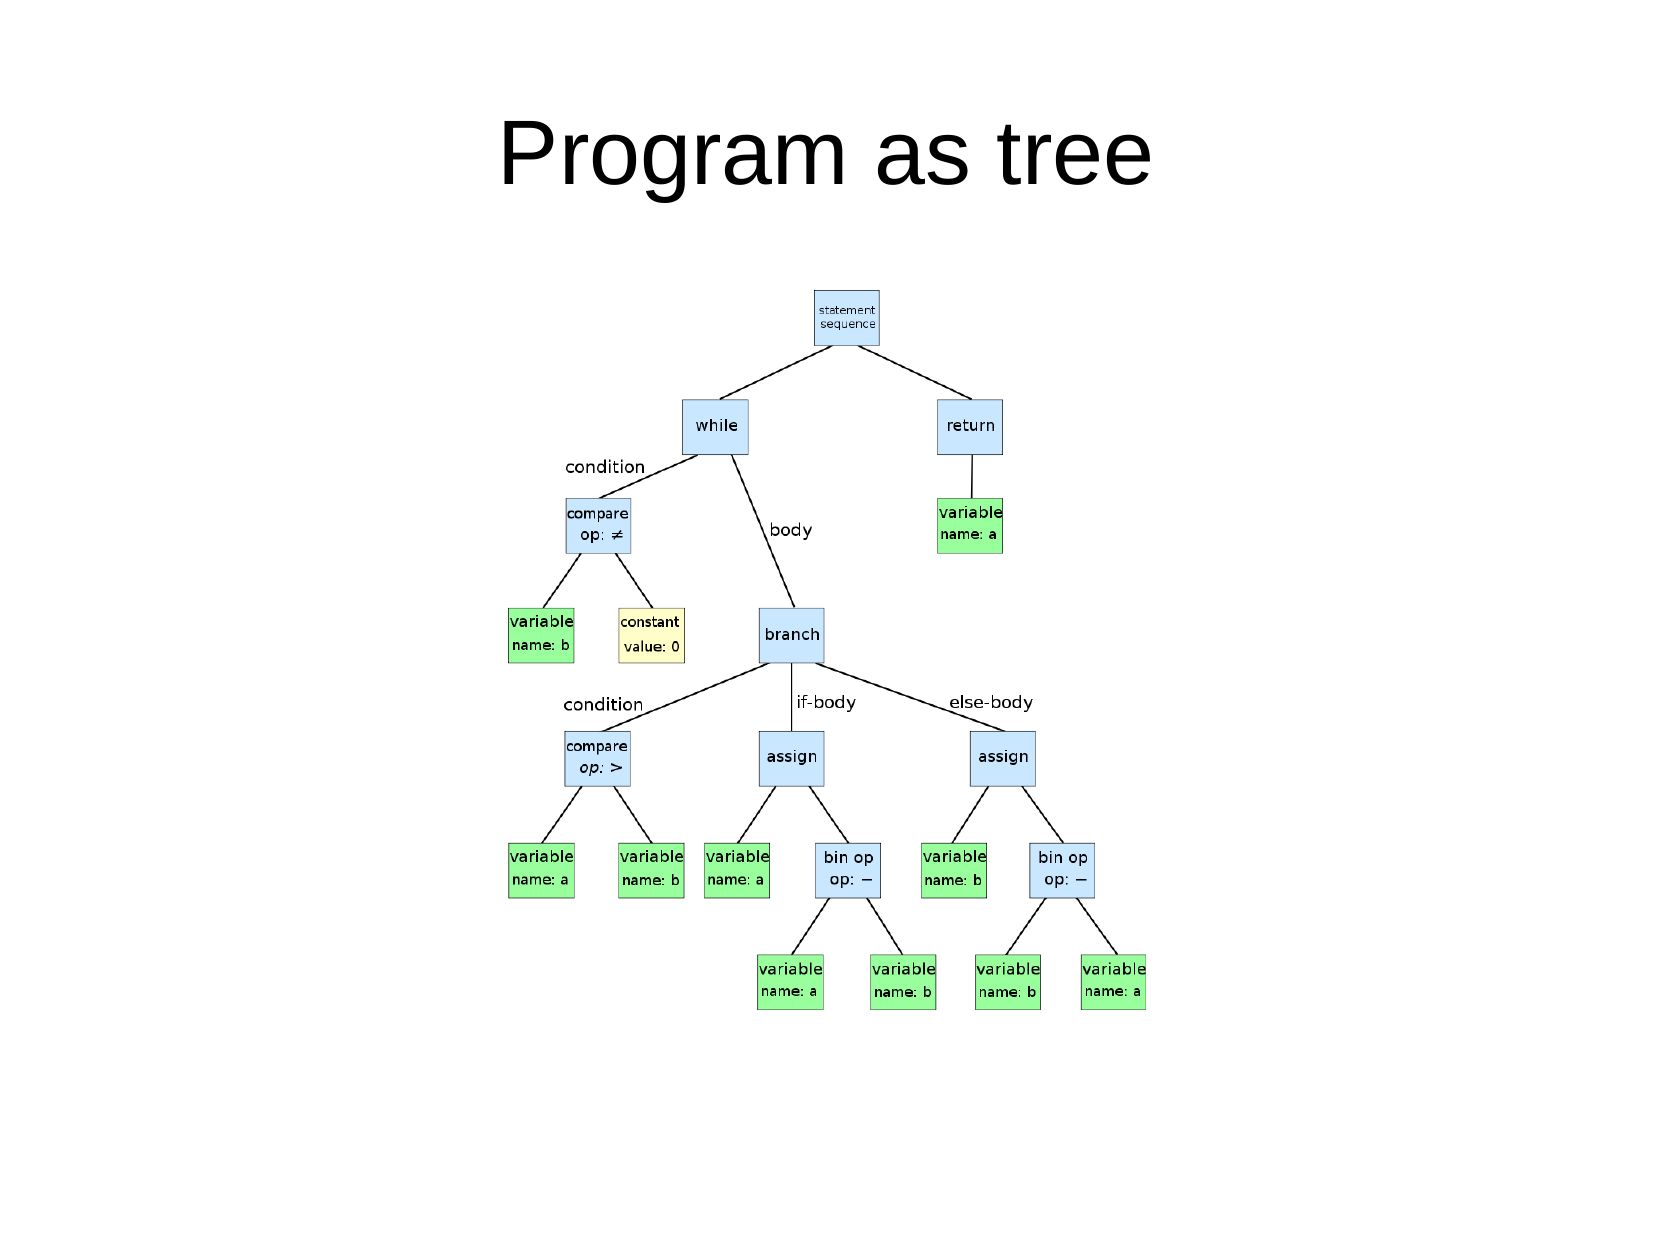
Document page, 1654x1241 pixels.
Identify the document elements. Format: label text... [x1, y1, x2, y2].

picture [508, 290, 1146, 1010]
title Program as tree [82, 49, 1571, 257]
